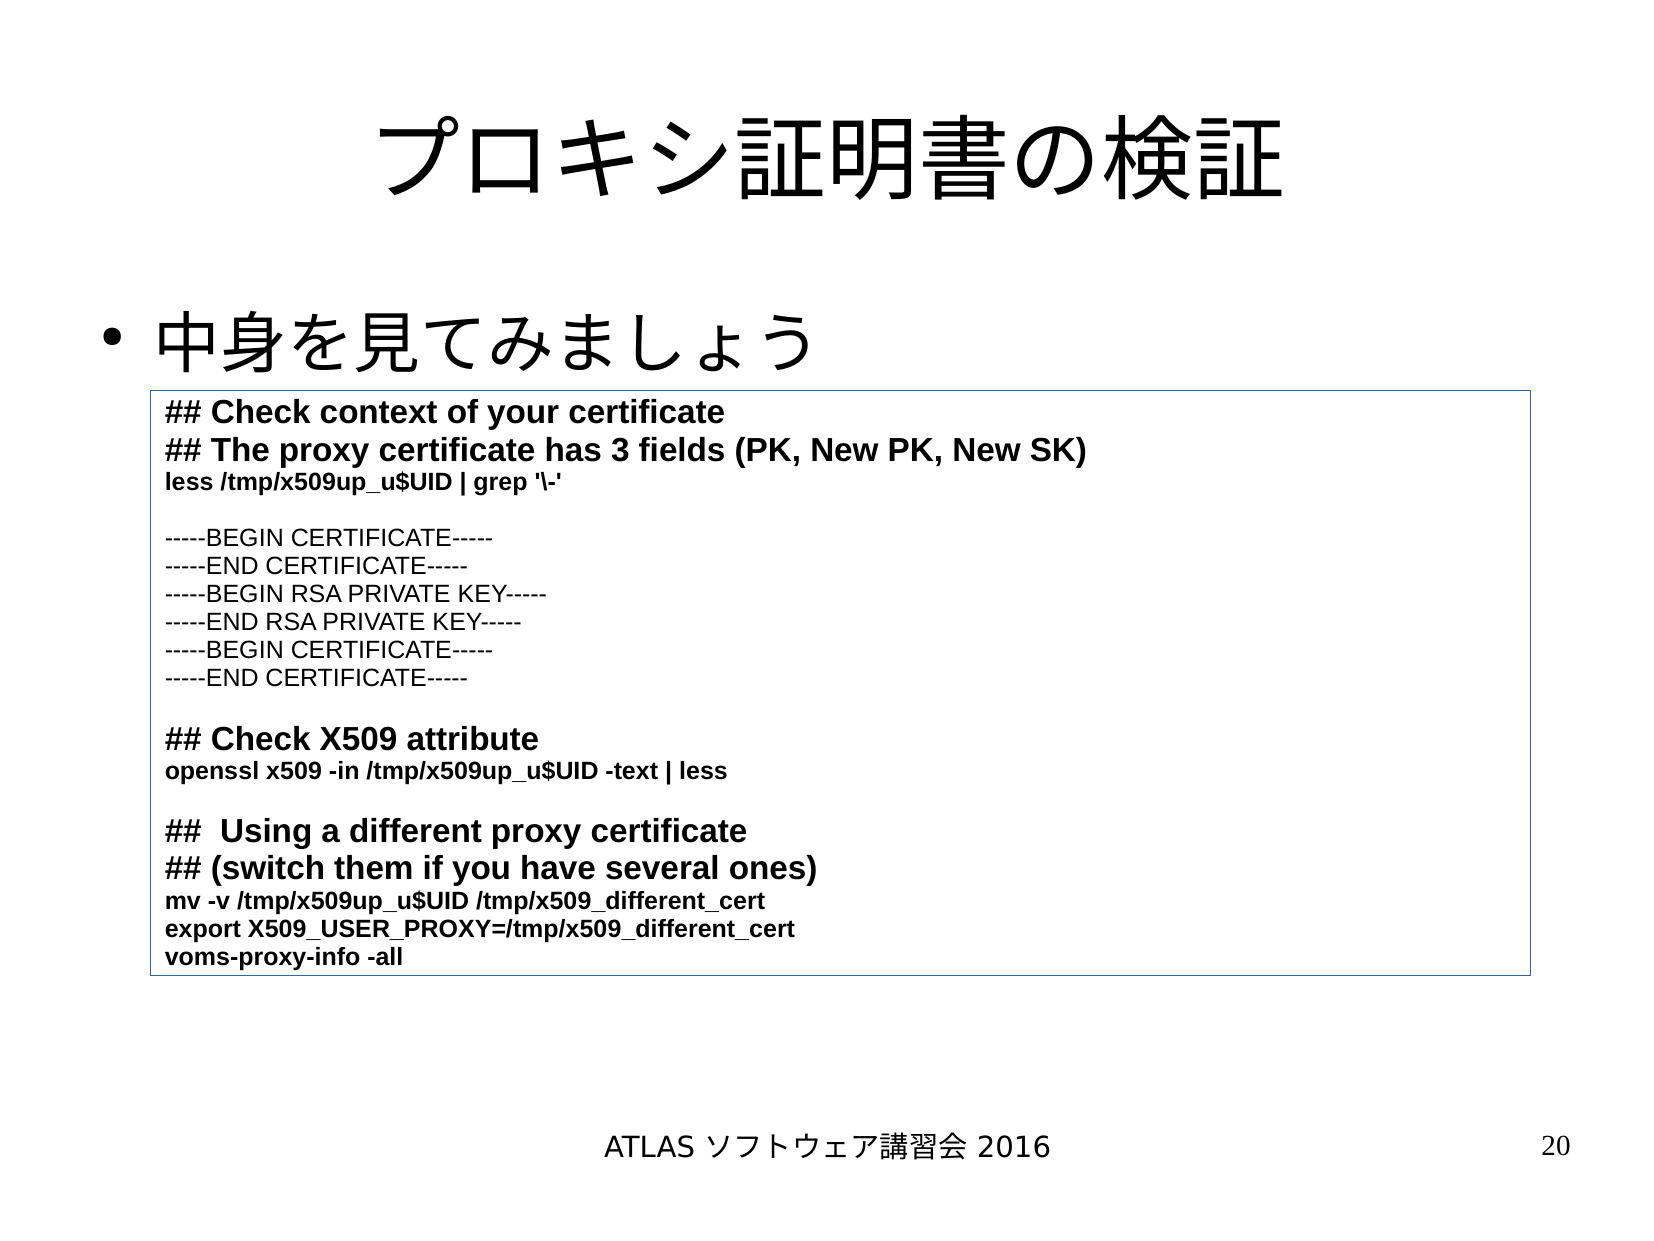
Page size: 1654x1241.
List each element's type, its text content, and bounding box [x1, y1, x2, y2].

list 中身を見てみましょう [82, 290, 1571, 1010]
text_box ## Check context of your certificate ## The proxy certificate has 3 fields (PK, New PK, New SK) less /tmp/x509up_u$UID | grep '\-' -----BEGIN CERTIFICATE----- -----END CERTIFICATE----- -----BEGIN RSA PRIVATE KEY----- -----END RSA PRIVATE KEY----- -----BEGIN CERTIFICATE----- -----END CERTIFICATE----- ## Check X509 attribute openssl x509 -in /tmp/x509up_u$UID -text | less ## Using a different proxy certificate ## (switch them if you have several ones) mv -v /tmp/x509up_u$UID /tmp/x509_different_cert export X509_USER_PROXY=/tmp/x509_different_cert voms-proxy-info -all [150, 390, 1531, 976]
title プロキシ証明書の検証 [82, 49, 1571, 257]
